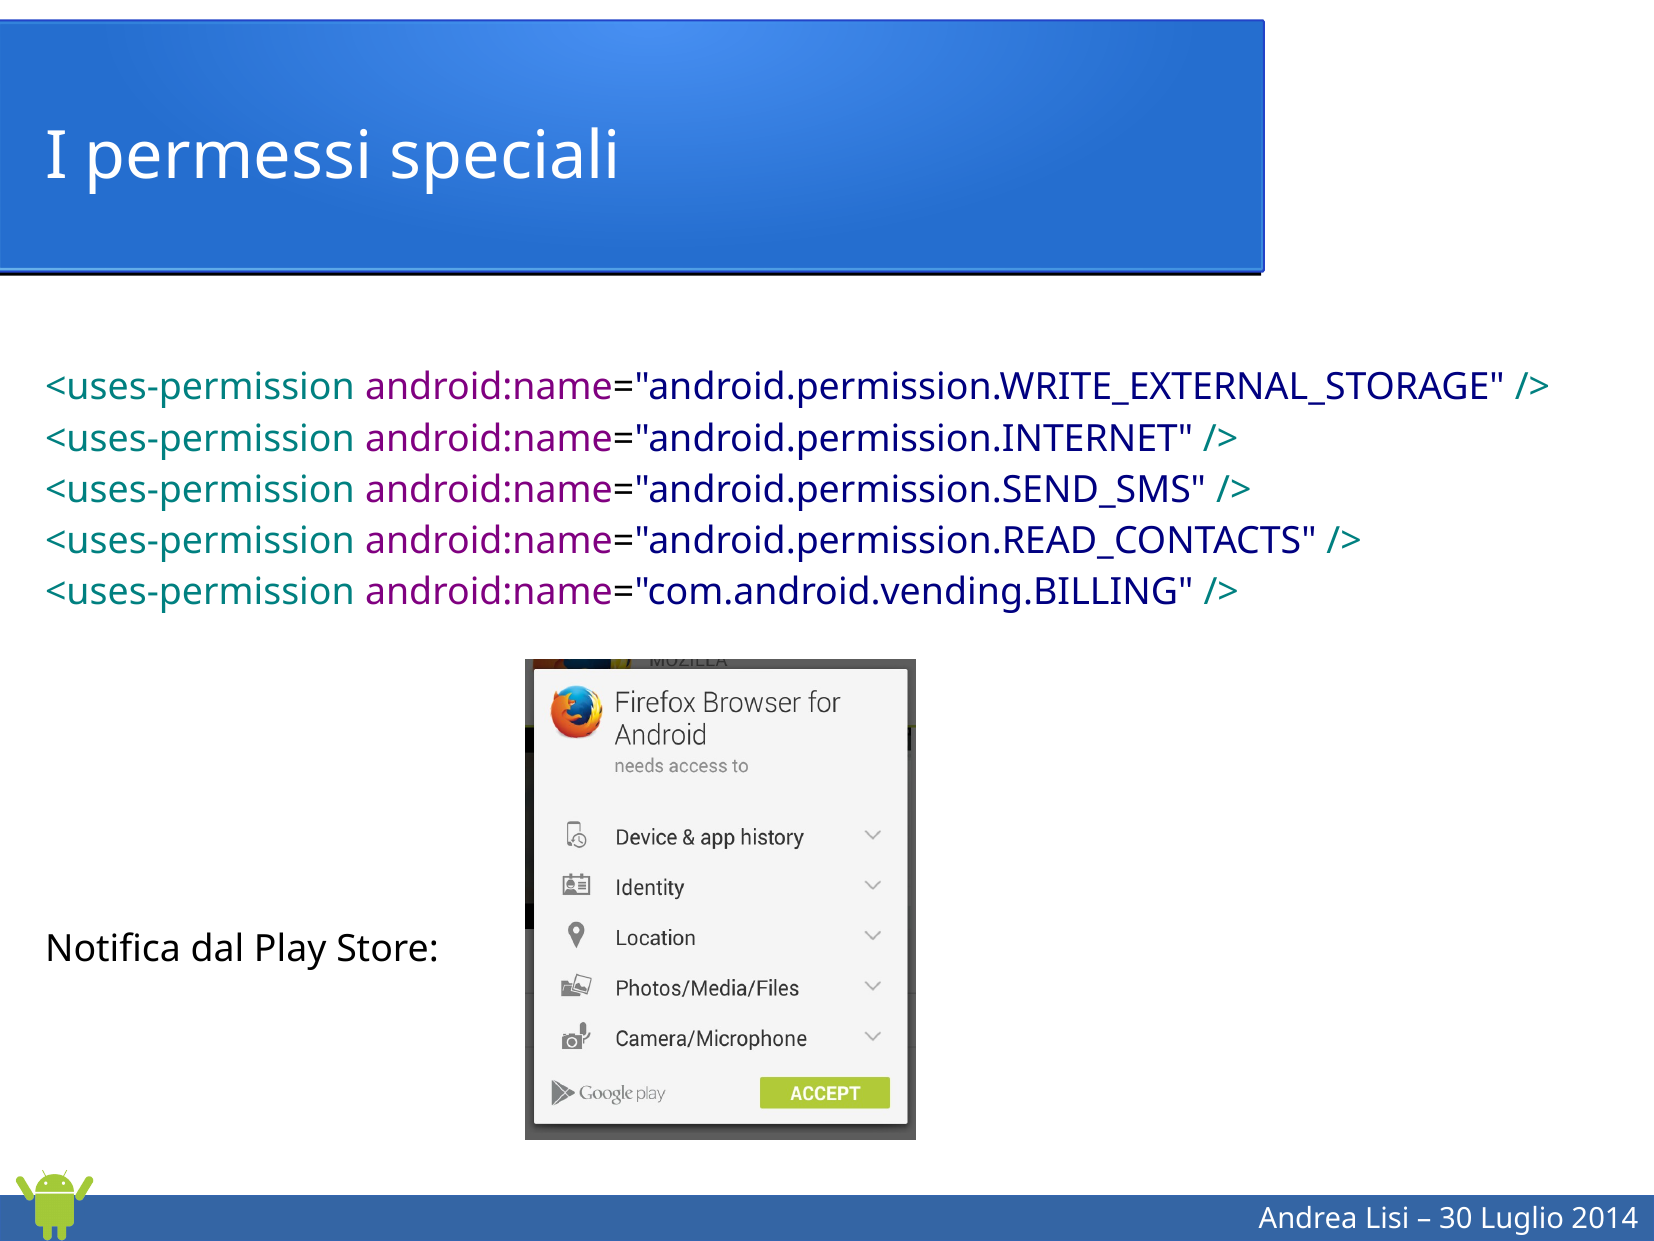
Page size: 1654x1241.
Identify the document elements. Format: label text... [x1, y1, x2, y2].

text_box <uses-permission android:name="android.permission.WRITE_EXTERNAL_STORAGE" /> <uses-permission android:name="android.permission.INTERNET" /> <uses-permission android:name="android.permission.SEND_SMS" /> <uses-permission android:name="android.permission.READ_CONTACTS" /> <uses-permission android:name="com.android.vending.BILLING" /> Notifica dal Play Store: [45, 360, 1621, 1156]
text_box Andrea Lisi – 30 Luglio 2014 [100, 1195, 1654, 1241]
title I permessi speciali [45, 49, 1250, 257]
picture [9, 1167, 100, 1241]
picture [525, 659, 916, 1141]
